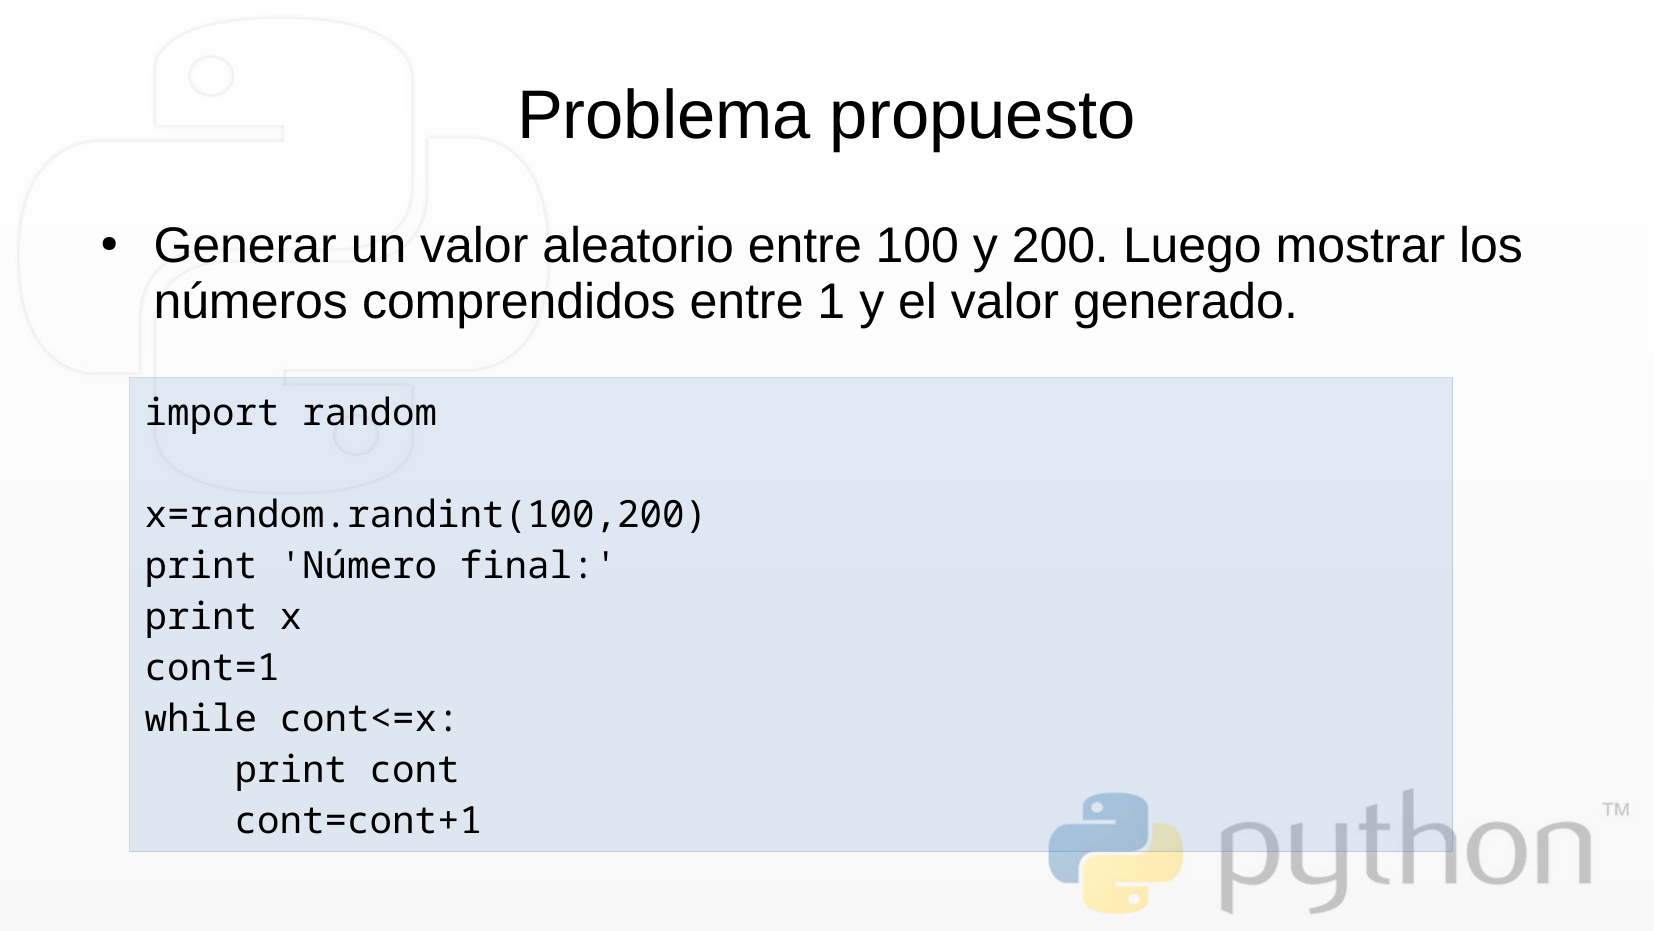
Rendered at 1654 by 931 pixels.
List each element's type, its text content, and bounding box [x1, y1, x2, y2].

picture [0, 0, 1654, 931]
text_box import random x=random.randint(100,200) print 'Número final:' print x cont=1 while cont<=x: print cont cont=cont+1 [129, 377, 1453, 846]
list Generar un valor aleatorio entre 100 y 200. Luego mostrar los números comprendidos entre 1 y el valor generado. [82, 217, 1571, 355]
title Problema propuesto [82, 37, 1571, 193]
